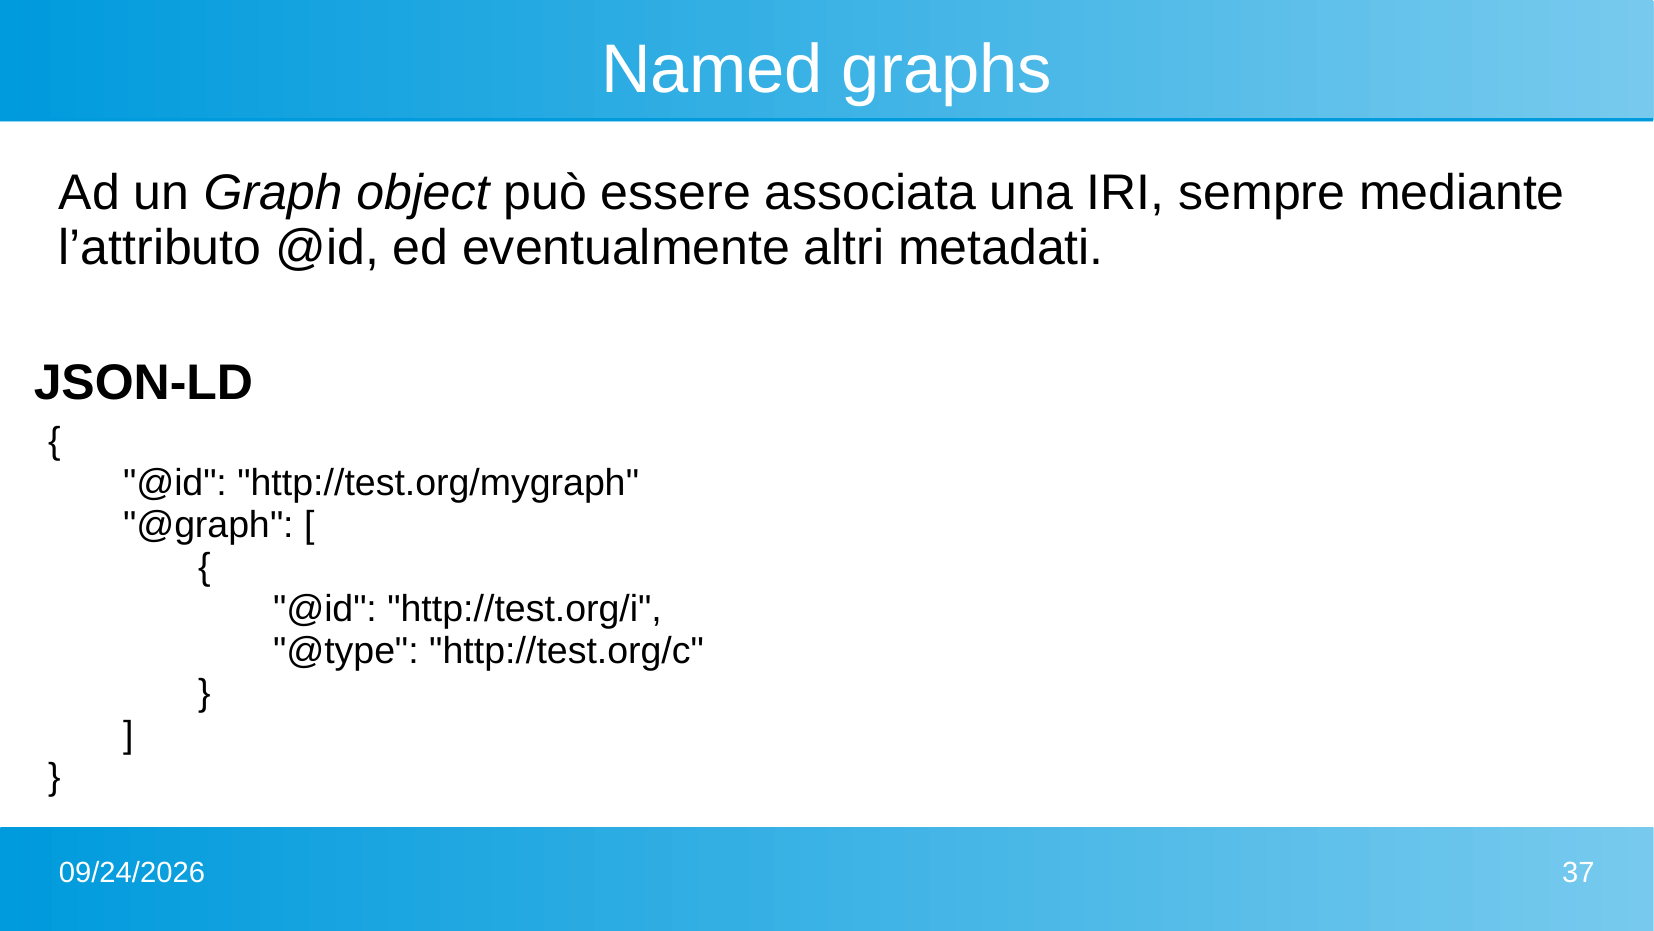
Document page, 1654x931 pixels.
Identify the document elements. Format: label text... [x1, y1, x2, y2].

text_box { "@id": "http://test.org/mygraph" "@graph": [ { "@id": "http://test.org/i", "@type": "http://test.org/c" } ] } [33, 430, 1571, 816]
list JSON-LD [33, 354, 1625, 430]
title Named graphs [59, 29, 1595, 108]
list Ad un Graph object può essere associata una IRI, sempre mediante l’attributo @id, ed eventualmente altri metadati. [59, 163, 1576, 287]
